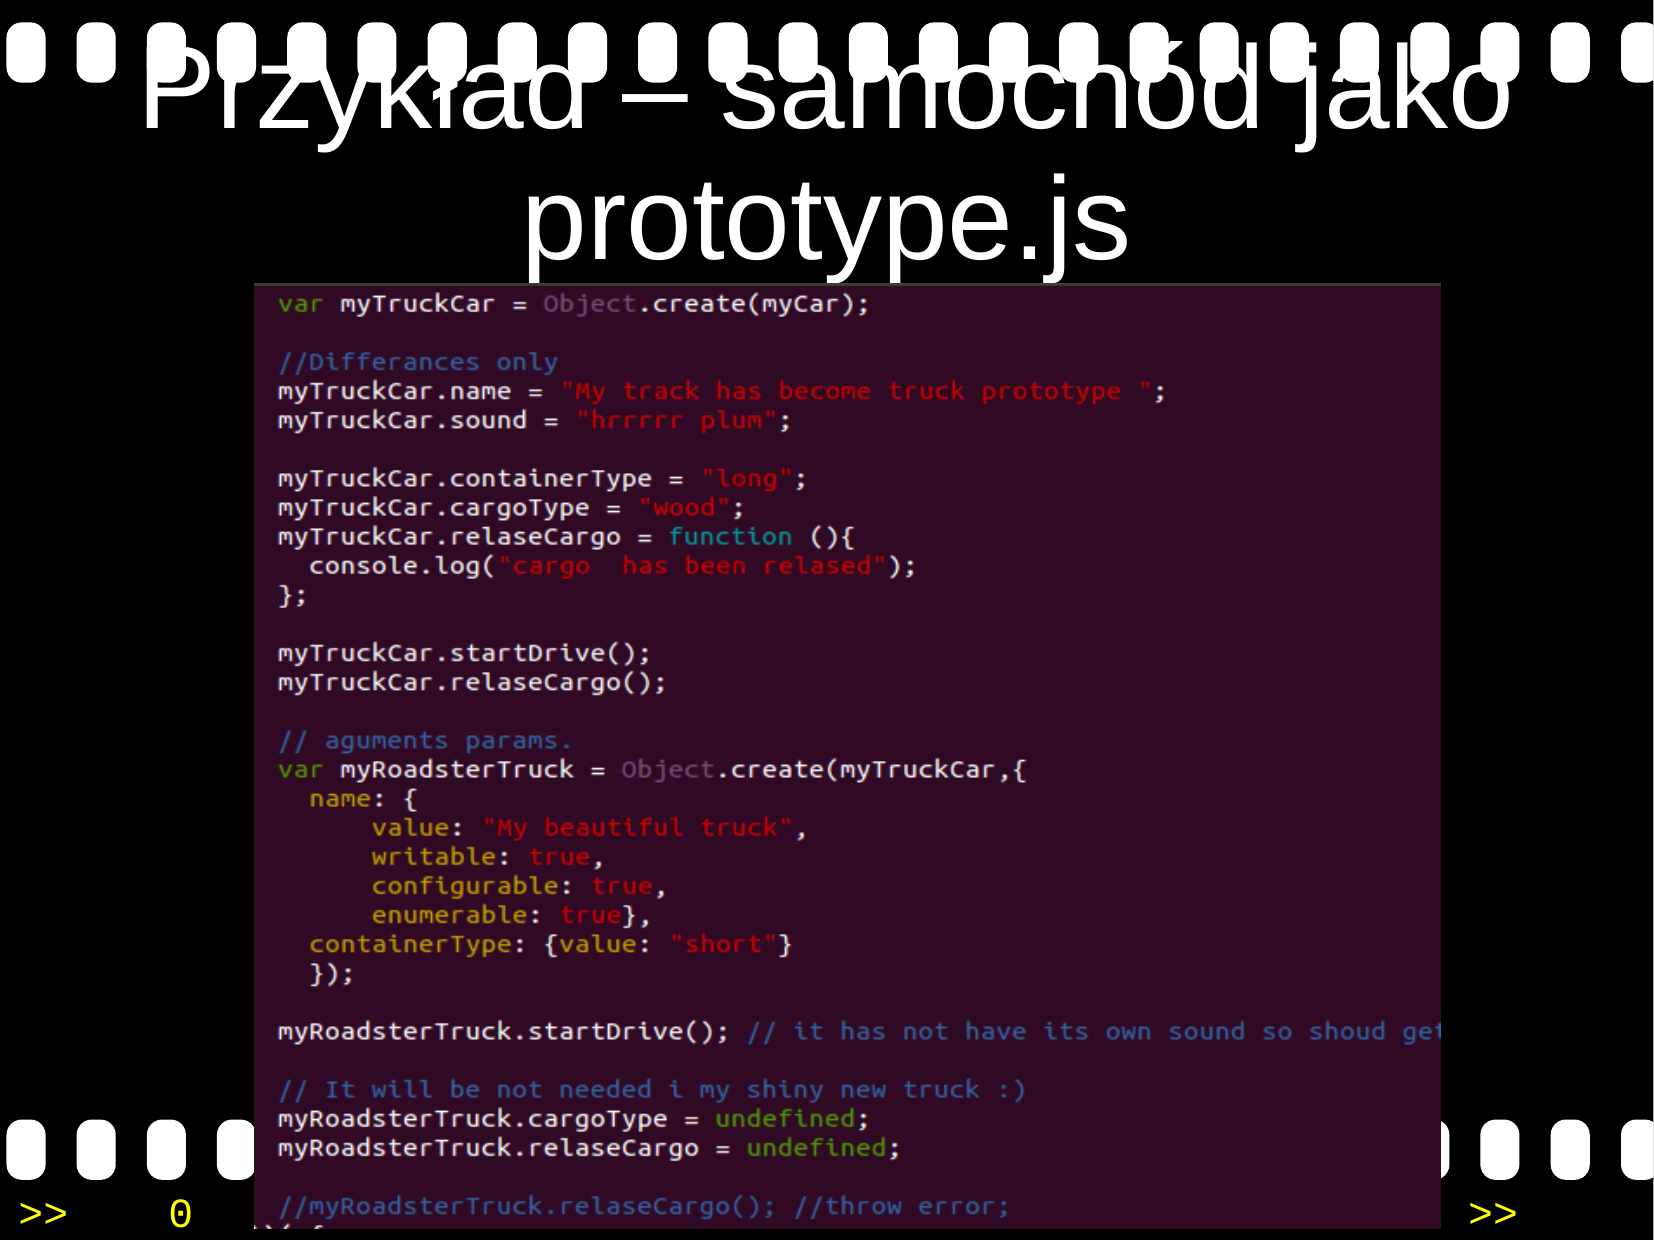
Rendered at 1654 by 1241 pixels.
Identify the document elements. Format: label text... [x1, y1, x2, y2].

picture [254, 283, 1441, 1229]
title Przykład – samochód jako prototype.js [82, 21, 1571, 285]
